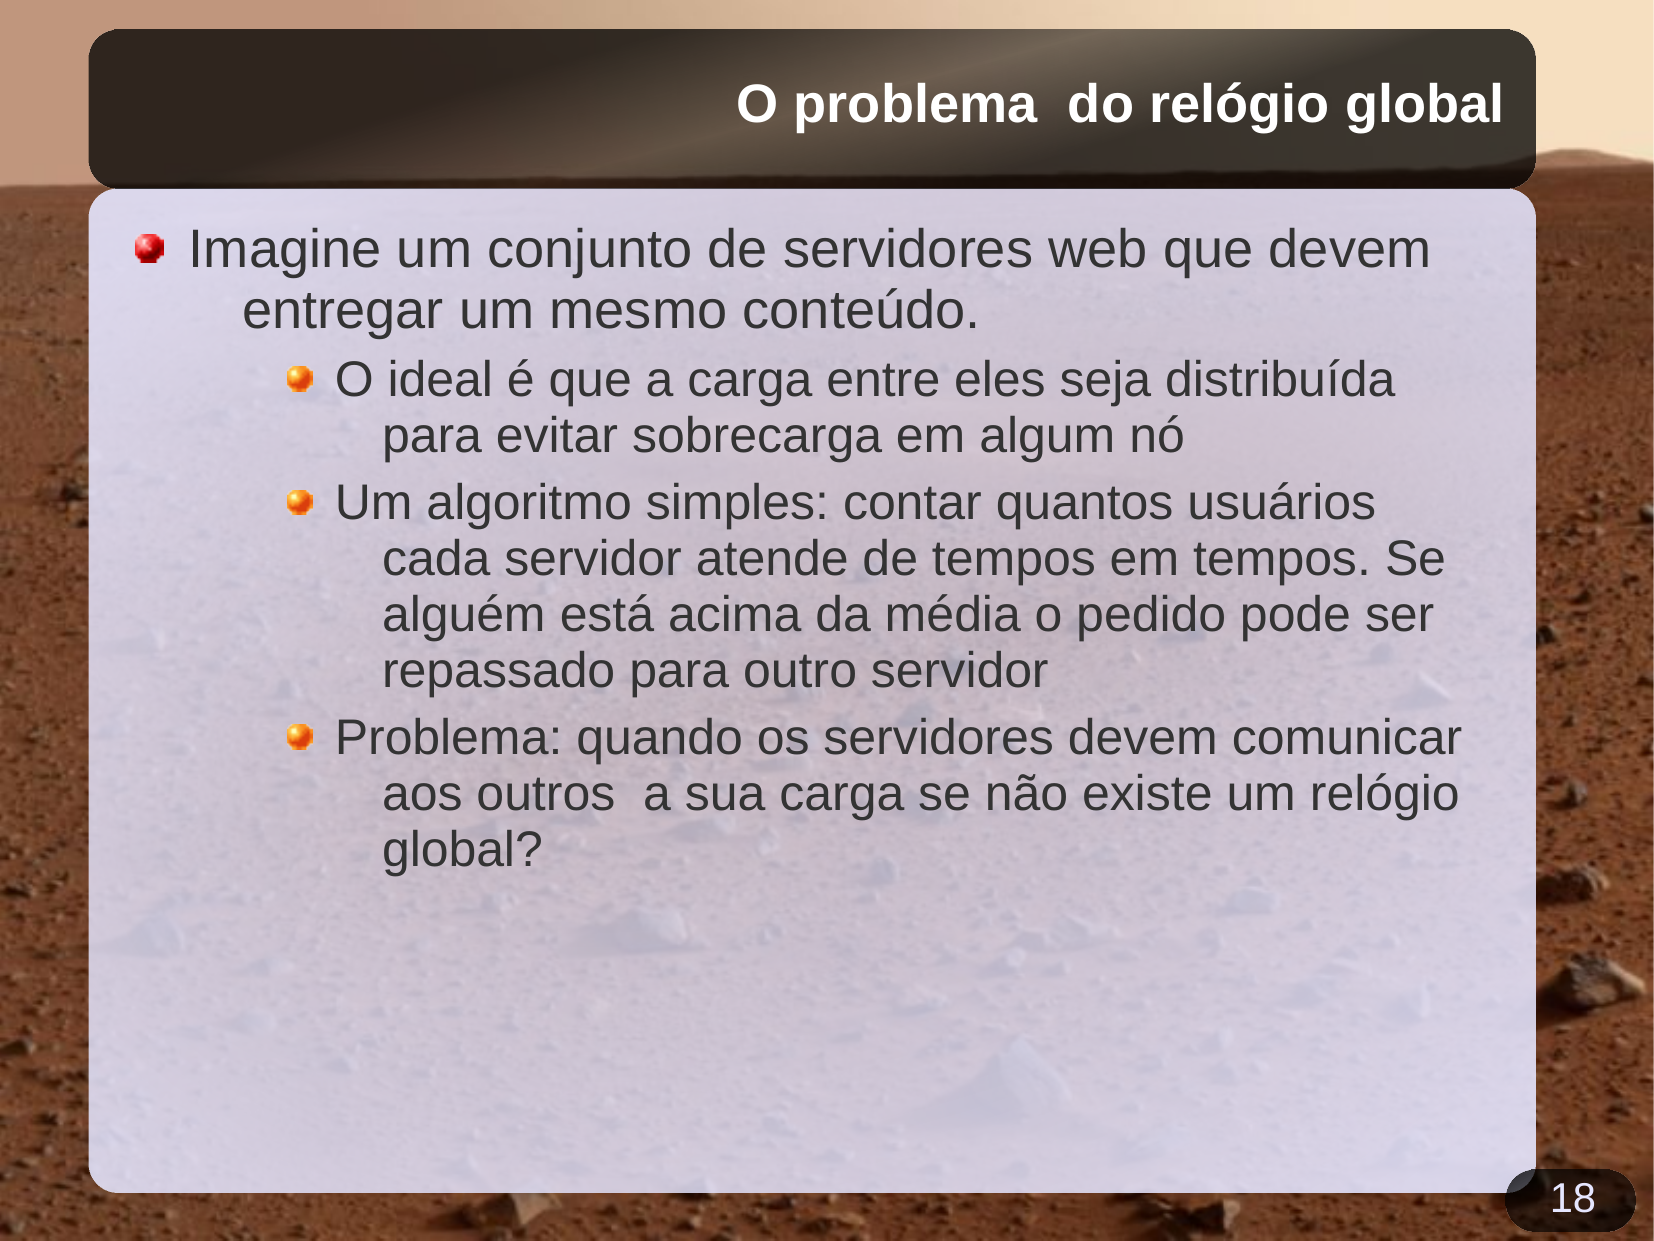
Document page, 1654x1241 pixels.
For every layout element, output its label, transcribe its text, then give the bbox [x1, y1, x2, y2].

list Imagine um conjunto de servidores web que devem entregar um mesmo conteúdo. O ideal é que a carga entre eles seja distribuída para evitar sobrecarga em algum nó Um algoritmo simples: contar quantos usuários cada servidor atende de tempos em tempos. Se alguém está acima da média o pedido pode ser repassado para outro servidor Problema: quando os servidores devem comunicar aos outros a sua carga se não existe um relógio global? [118, 218, 1477, 1164]
picture [0, 0, 1654, 1241]
title O problema do relógio global [118, 59, 1506, 148]
